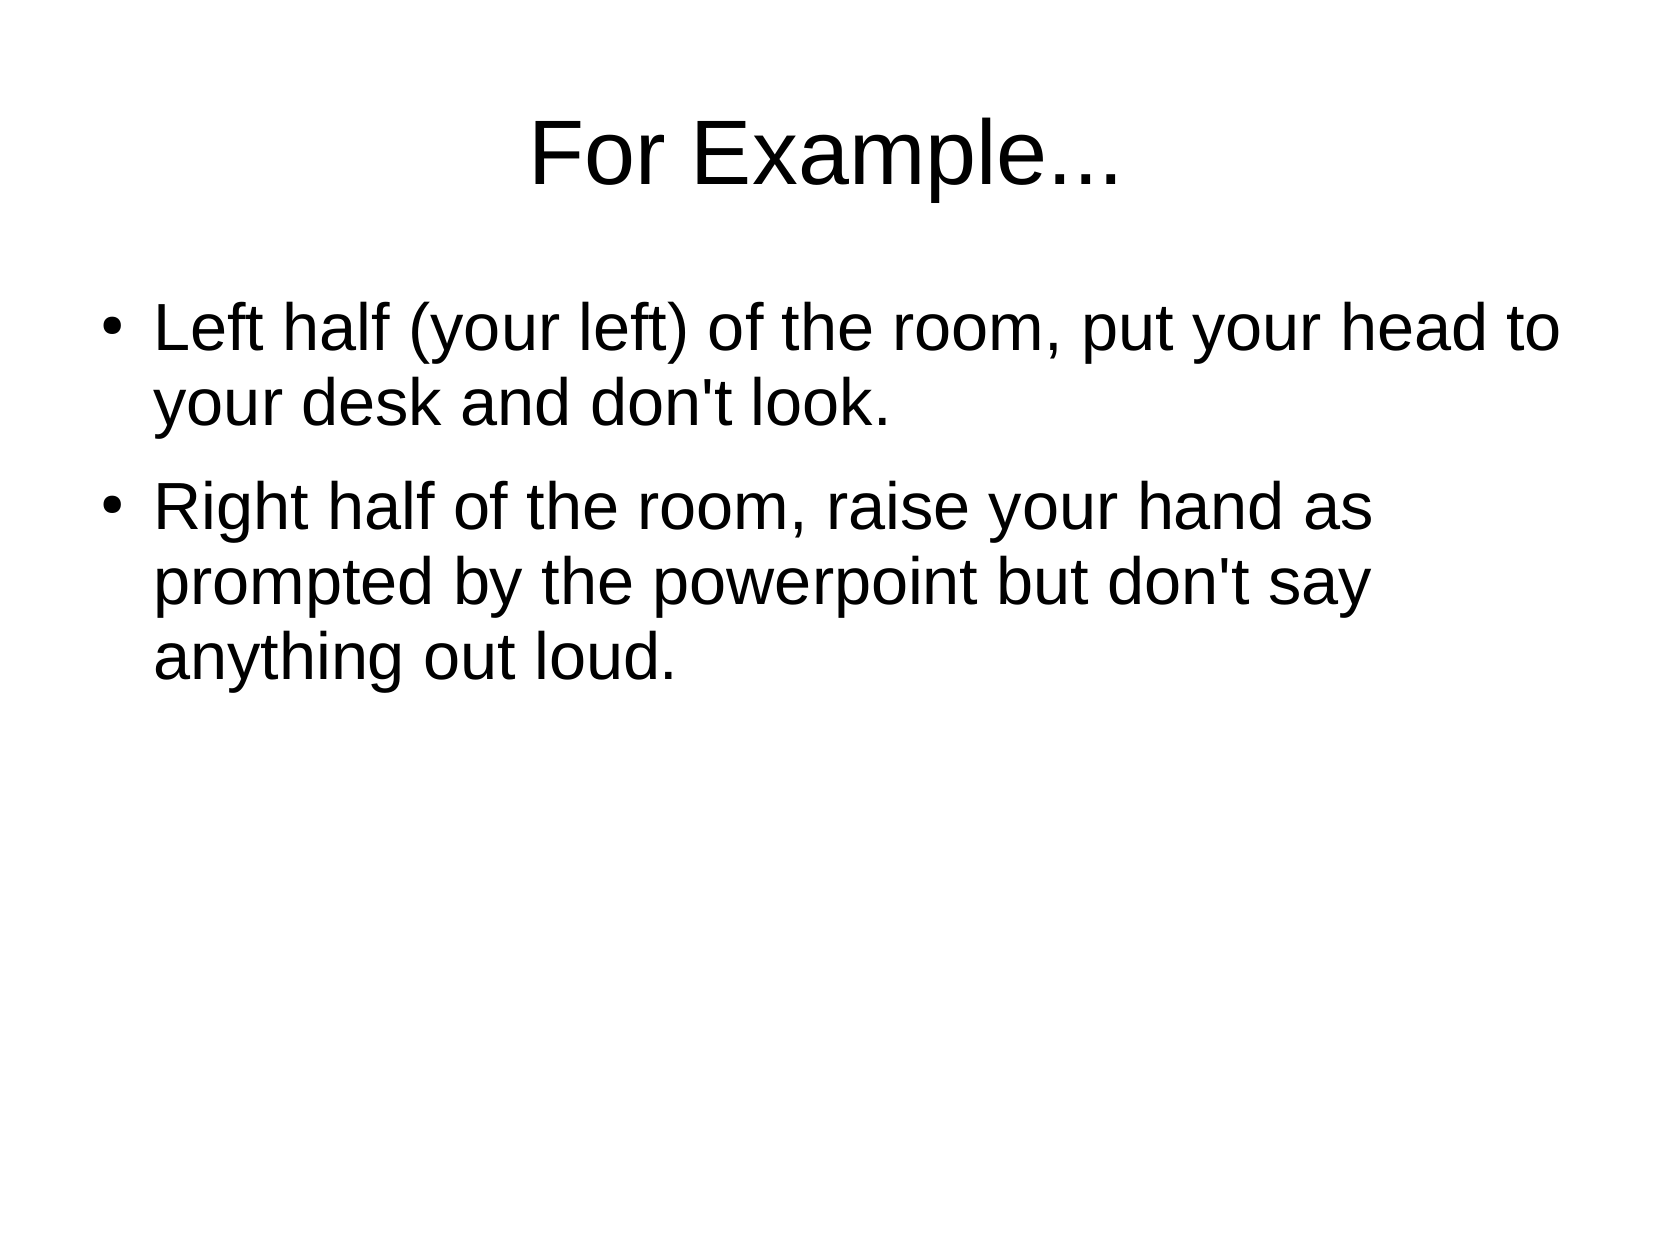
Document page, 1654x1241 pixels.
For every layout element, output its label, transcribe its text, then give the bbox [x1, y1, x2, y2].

title For Example... [82, 49, 1571, 257]
list Left half (your left) of the room, put your head to your desk and don't look. Right half of the room, raise your hand as prompted by the powerpoint but don't say anything out loud. [82, 290, 1571, 1010]
